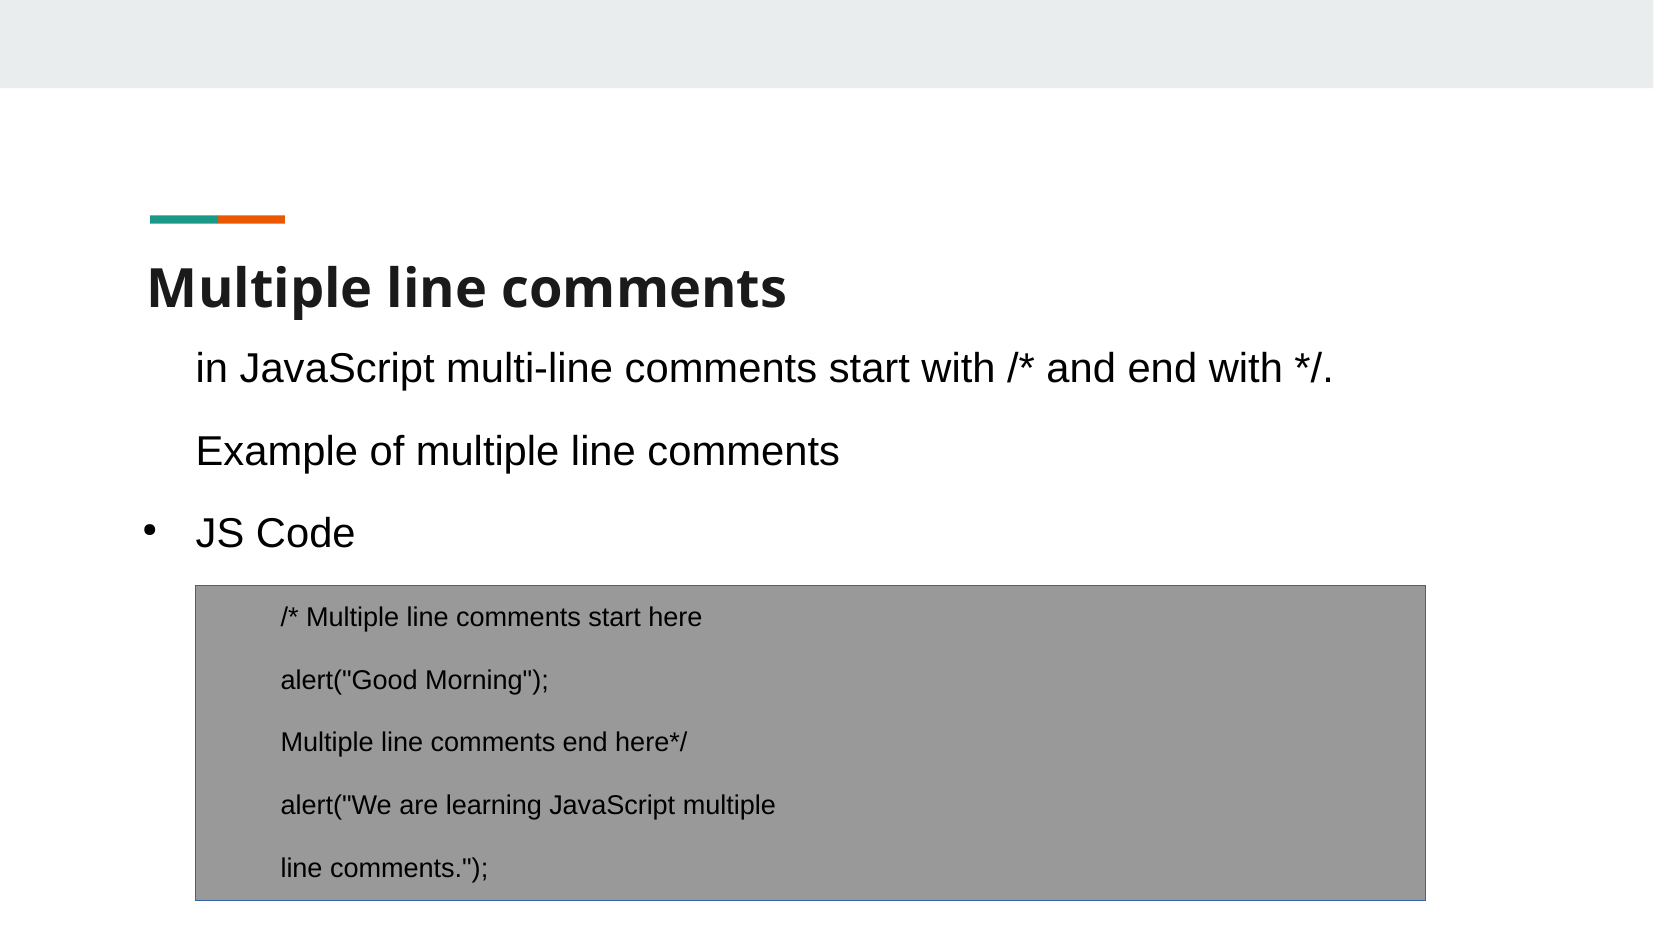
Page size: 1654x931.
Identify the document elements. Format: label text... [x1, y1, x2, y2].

title Multiple line comments [131, 238, 1523, 336]
list in JavaScript multi-line comments start with /* and end with */. Example of multiple line comments JS Code [109, 326, 1501, 736]
text_box /* Multiple line comments start here alert("Good Morning"); Multiple line comments end here*/ alert("We are learning JavaScript multiple line comments."); [195, 585, 1426, 901]
